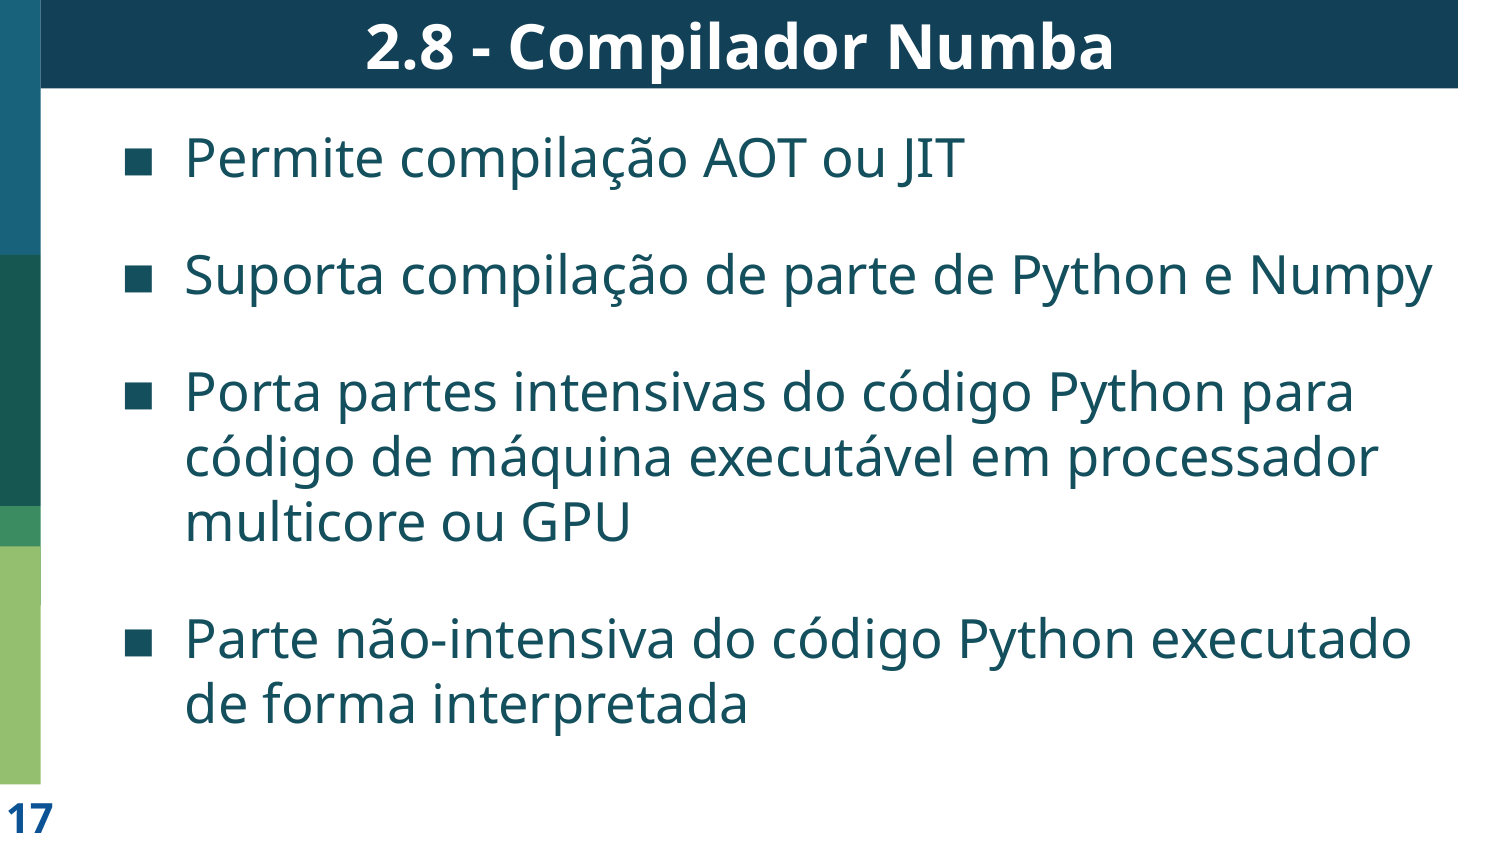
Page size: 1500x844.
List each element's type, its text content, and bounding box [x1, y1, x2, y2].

list Permite compilação AOT ou JIT Suporta compilação de parte de Python e Numpy Porta partes intensivas do código Python para código de máquina executável em processador multicore ou GPU Parte não-intensiva do código Python executado de forma interpretada [94, 108, 1479, 670]
title 2.8 - Compilador Numba [40, 0, 1459, 89]
slide_number <number> [0, 785, 59, 844]
